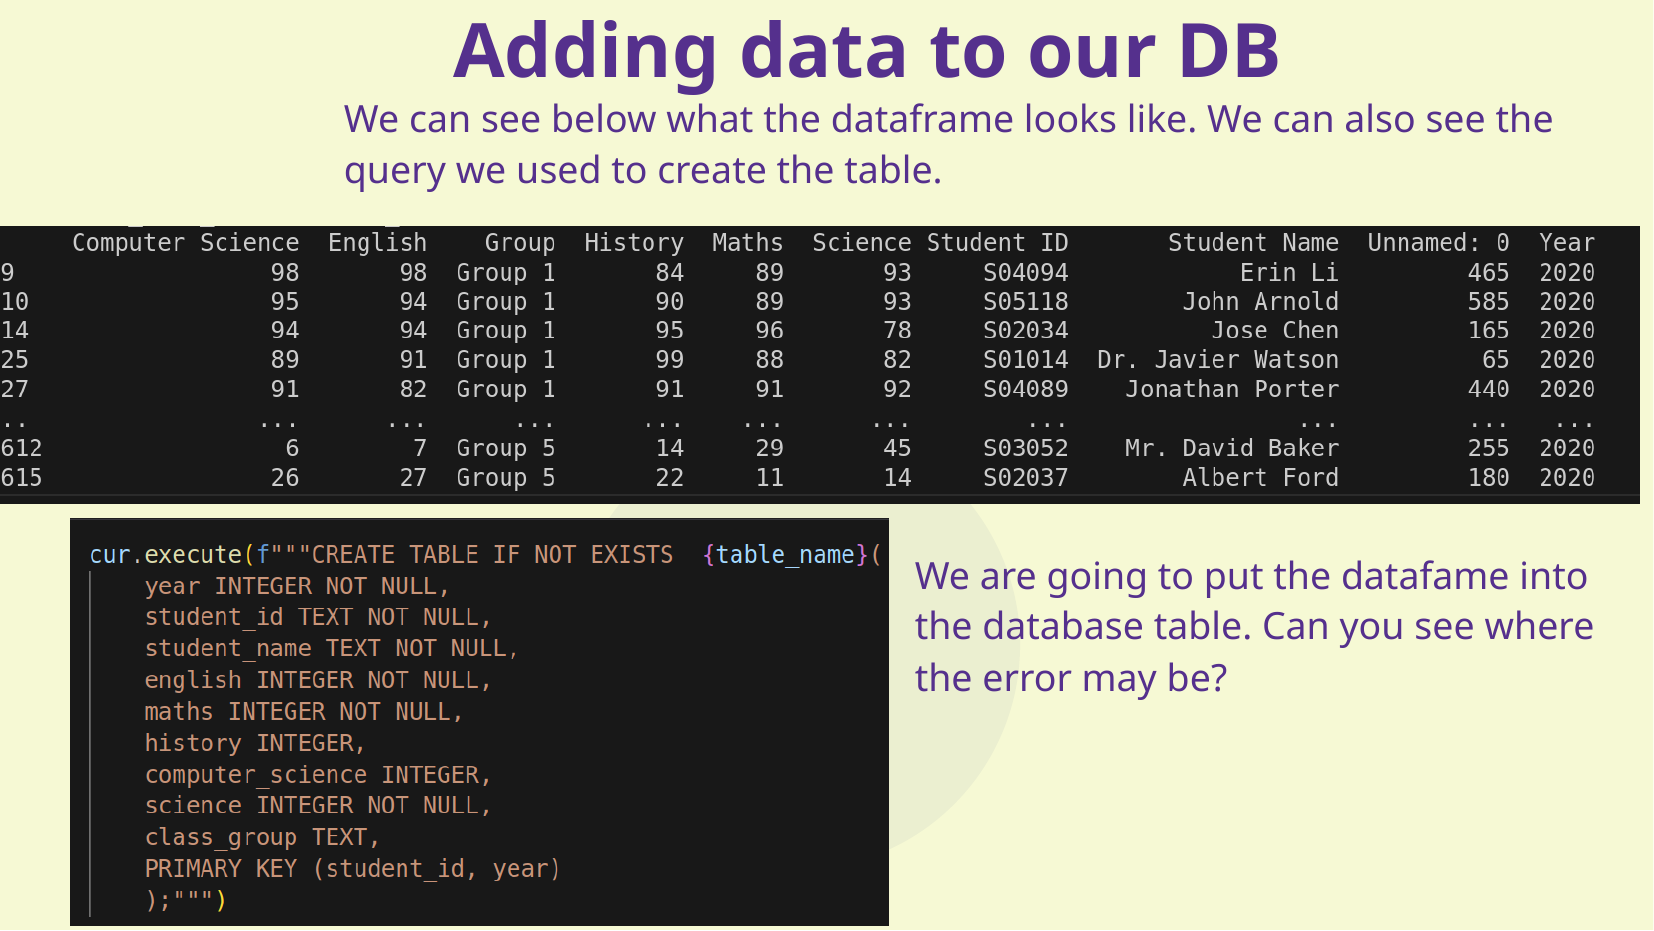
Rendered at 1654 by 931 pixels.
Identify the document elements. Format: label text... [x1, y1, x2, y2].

title Adding data to our DB [124, 0, 1613, 126]
picture [0, 226, 1640, 504]
picture [70, 518, 889, 926]
text_box We can see below what the dataframe looks like. We can also see the query we used to create the table. [329, 504, 1605, 637]
text_box We can see below what the dataframe looks like. We can also see the query we used to create the table. [329, 126, 1605, 226]
text_box We are going to put the datafame into the database table. Can you see where the error may be? [900, 541, 1614, 910]
